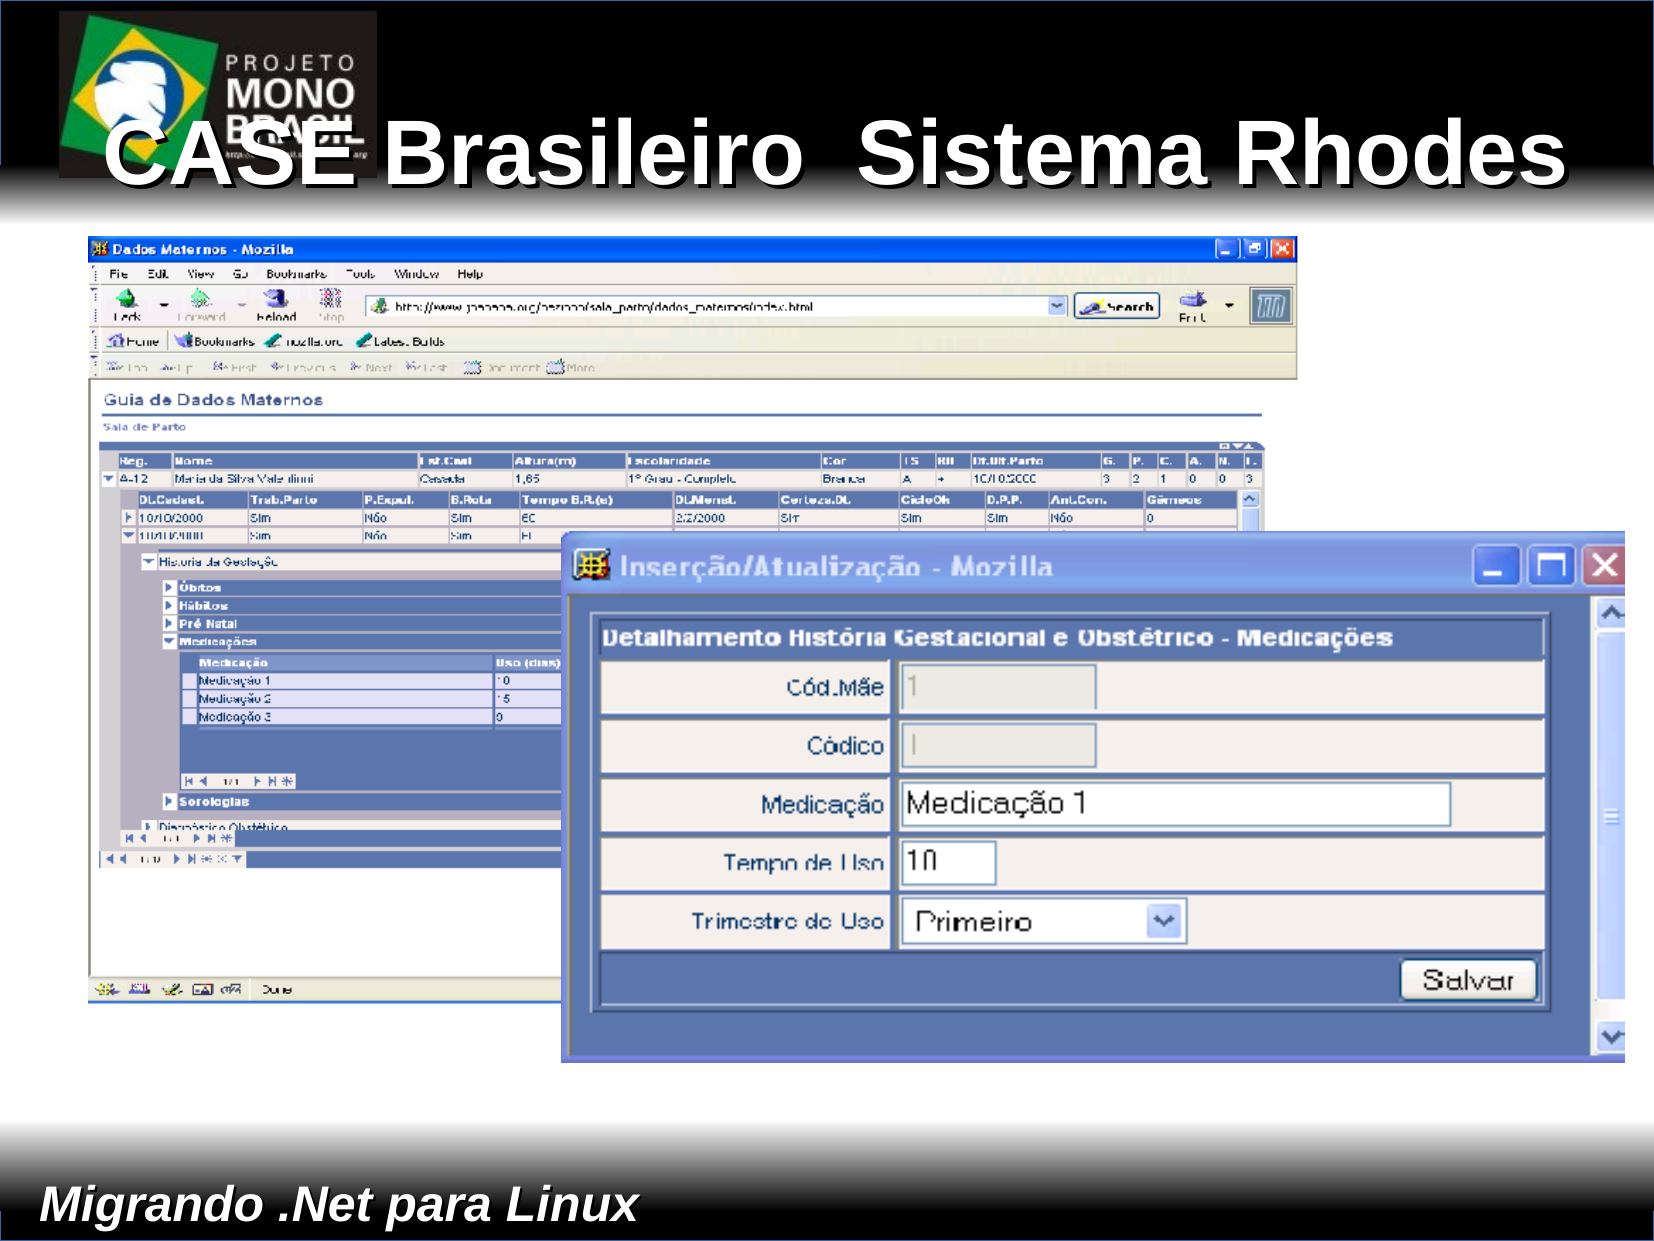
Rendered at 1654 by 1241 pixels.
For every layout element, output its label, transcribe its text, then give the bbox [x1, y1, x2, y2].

picture [59, 11, 377, 178]
picture [88, 236, 1625, 1063]
title CASE Brasileiro Sistema Rhodes [82, 49, 1571, 257]
text_box Migrando .Net para Linux [24, 1168, 547, 1241]
